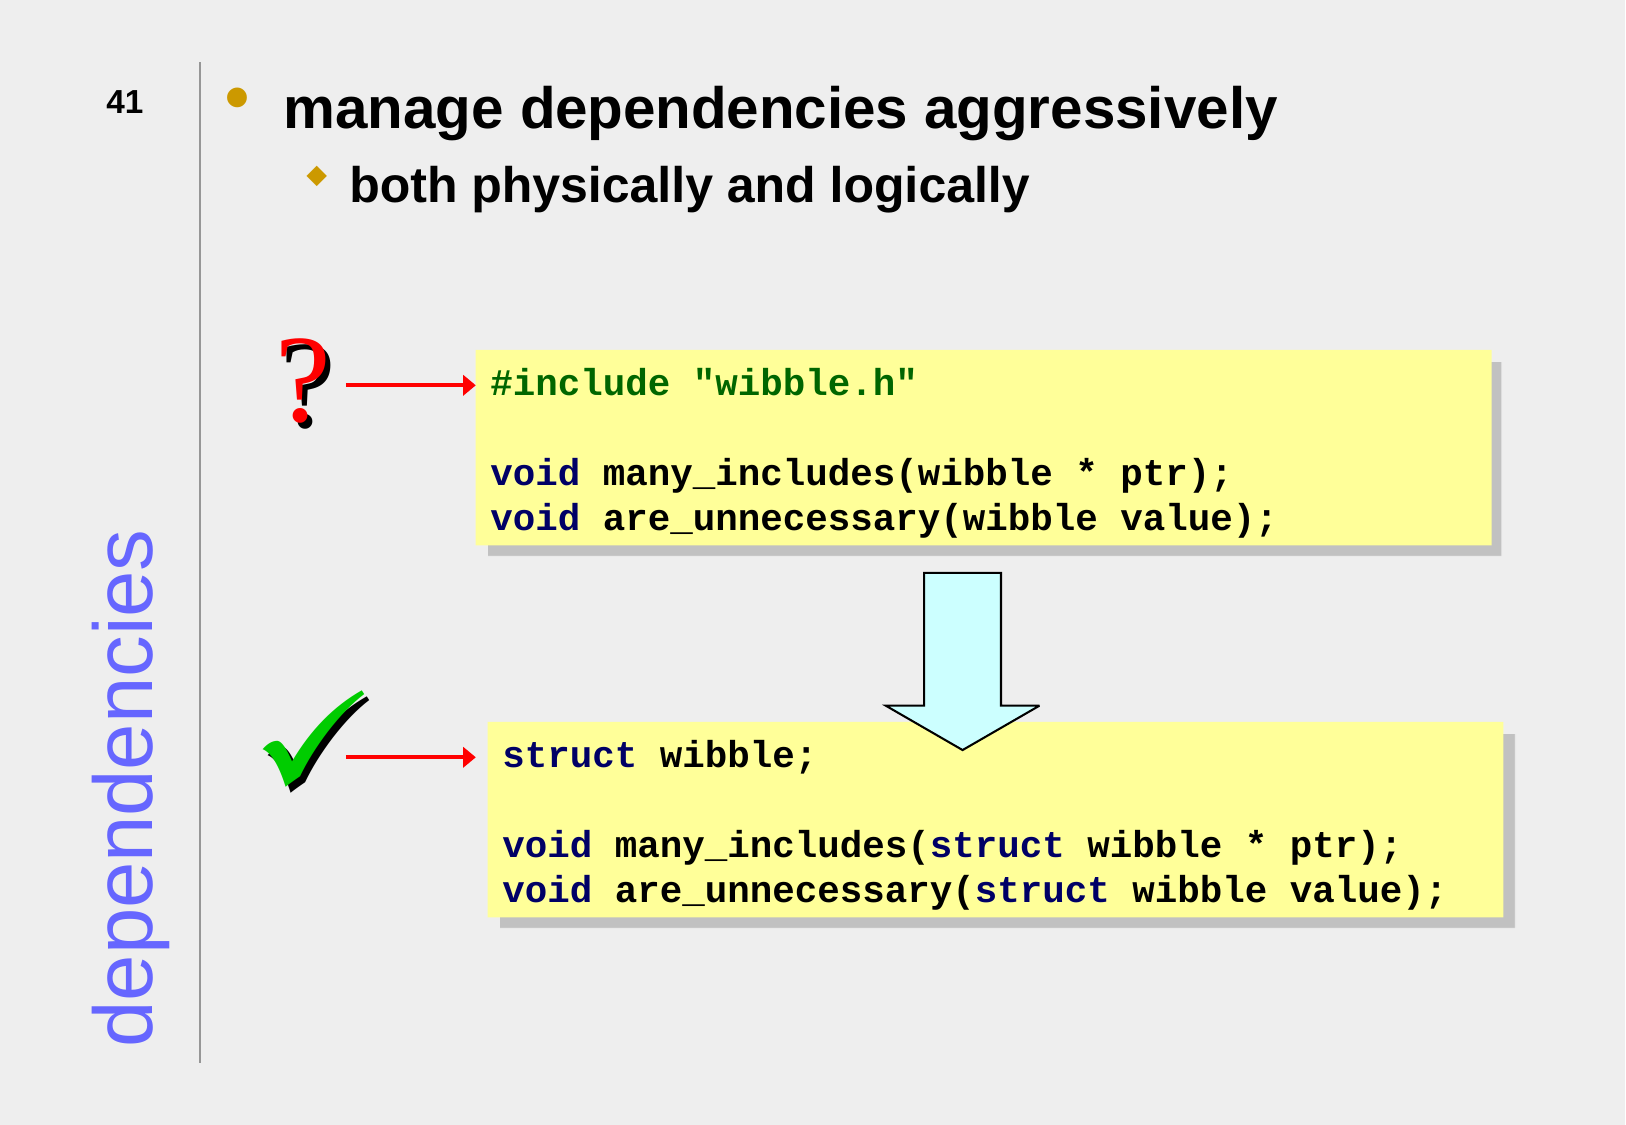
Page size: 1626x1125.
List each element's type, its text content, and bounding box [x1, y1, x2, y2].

title dependencies [50, 187, 188, 1063]
text_box struct wibble; void many_includes(struct wibble * ptr); void are_unnecessary(struct wibble value); [487, 721, 1504, 918]
text_box #include "wibble.h" void many_includes(wibble * ptr); void are_unnecessary(wibble value); [475, 349, 1492, 546]
list manage dependencies aggressively both physically and logically [212, 62, 1550, 1063]
text_box  [236, 649, 426, 845]
text_box ? [259, 289, 346, 455]
text_box [885, 572, 1040, 751]
